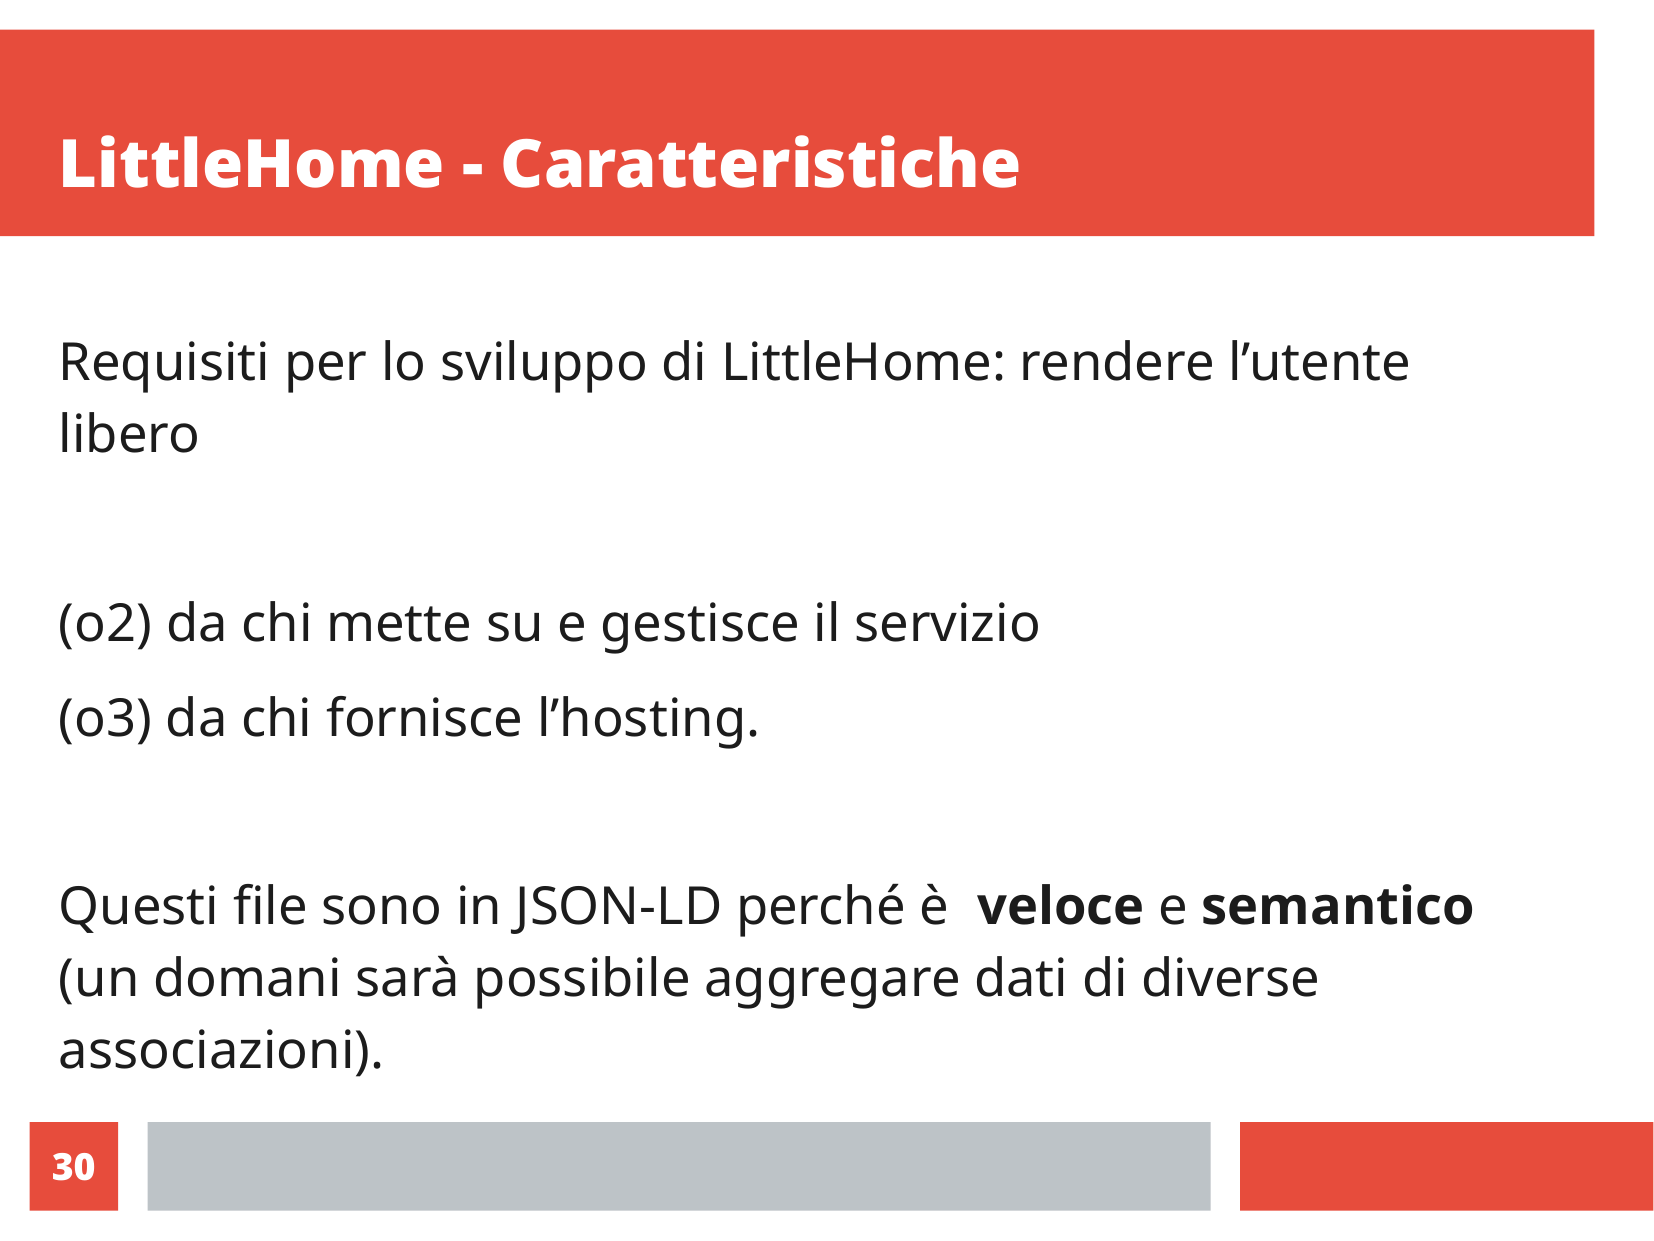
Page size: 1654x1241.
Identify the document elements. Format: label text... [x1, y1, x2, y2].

title LittleHome - Caratteristiche [59, 59, 1595, 207]
list Requisiti per lo sviluppo di LittleHome: rendere l’utente libero (o2) da chi mette su e gestisce il servizio (o3) da chi fornisce l’hosting. Questi file sono in JSON-LD perché è veloce e semantico (un domani sarà possibile aggregare dati di diverse associazioni). [59, 324, 1565, 1093]
